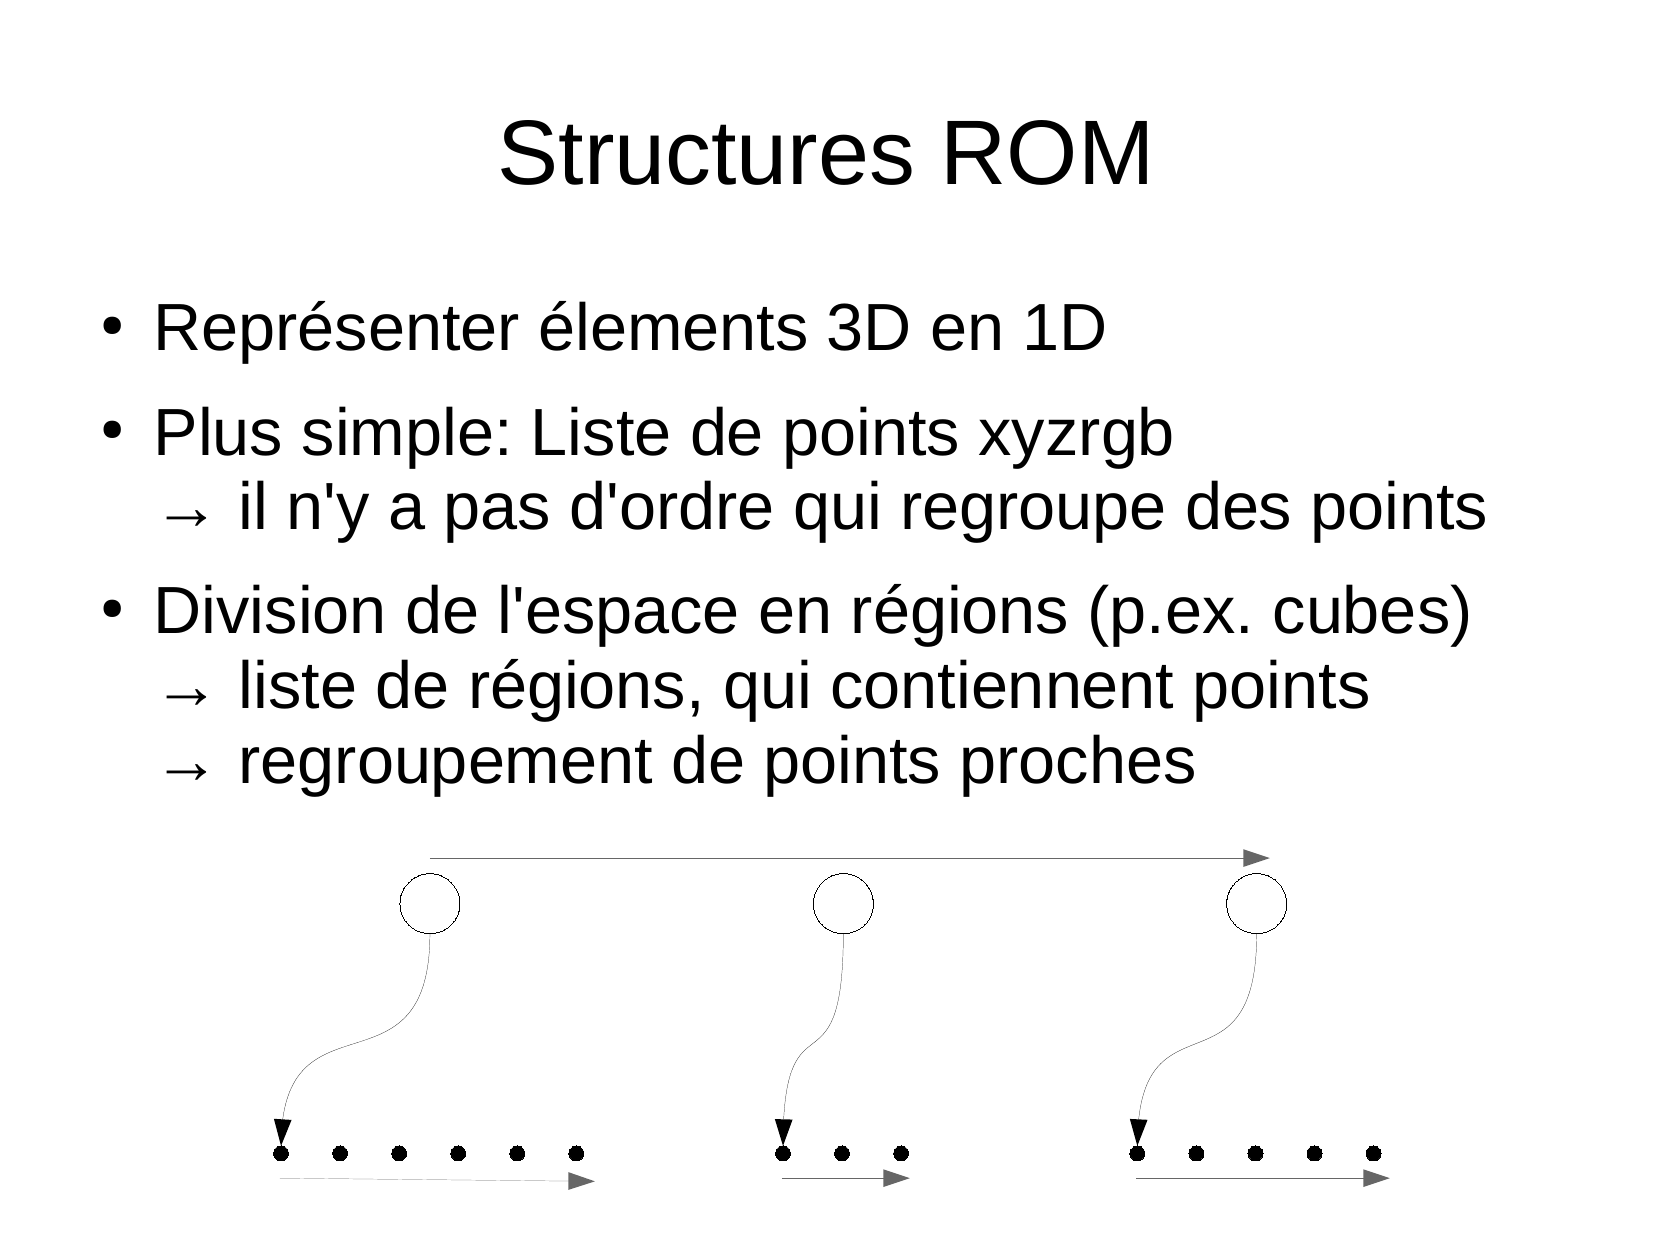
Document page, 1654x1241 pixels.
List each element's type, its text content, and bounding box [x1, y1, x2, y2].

text_box [391, 1145, 407, 1161]
title Structures ROM [82, 49, 1571, 257]
text_box [1129, 1146, 1145, 1161]
text_box [568, 1145, 584, 1161]
text_box [399, 873, 460, 934]
list Représenter élements 3D en 1D Plus simple: Liste de points xyzrgb → il n'y a pas d'ordre qui regroupe des points Division de l'espace en régions (p.ex. cubes) → liste de régions, qui contiennent points → regroupement de points proches [82, 290, 1571, 1010]
text_box [273, 1146, 289, 1161]
text_box [1247, 1145, 1264, 1161]
text_box [1226, 873, 1287, 934]
text_box [1188, 1145, 1204, 1161]
text_box [450, 1145, 466, 1161]
text_box [1366, 1145, 1382, 1161]
text_box [1307, 1145, 1323, 1161]
text_box [813, 873, 874, 934]
text_box [834, 1145, 850, 1161]
text_box [893, 1145, 909, 1161]
text_box [509, 1145, 525, 1161]
text_box [775, 1146, 791, 1161]
text_box [332, 1145, 348, 1161]
